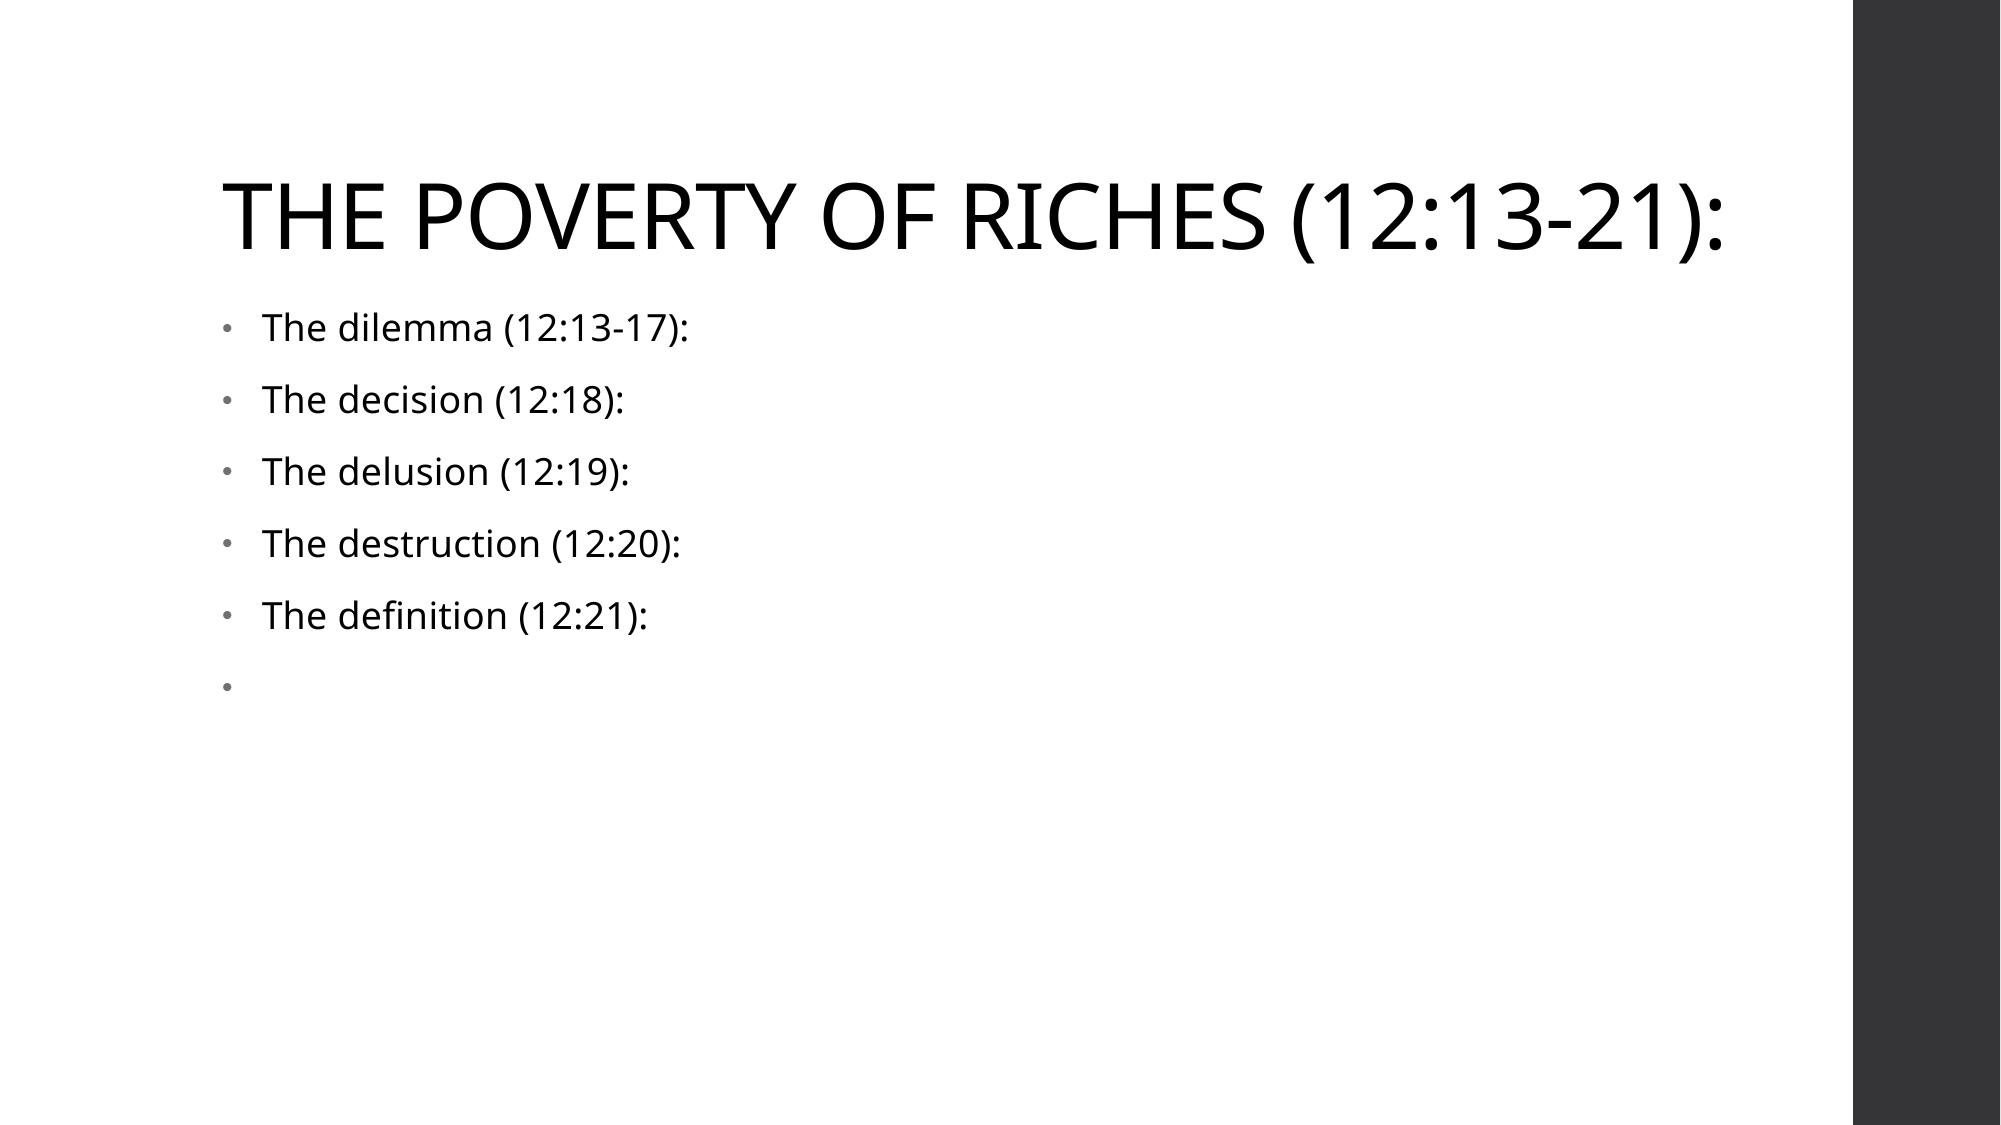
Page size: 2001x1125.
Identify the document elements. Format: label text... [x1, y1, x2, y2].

list The dilemma (12:13-17): The decision (12:18): The delusion (12:19): The destruction (12:20): The definition (12:21): [206, 299, 1617, 1014]
title THE POVERTY OF RICHES (12:13-21): [206, 60, 1797, 278]
